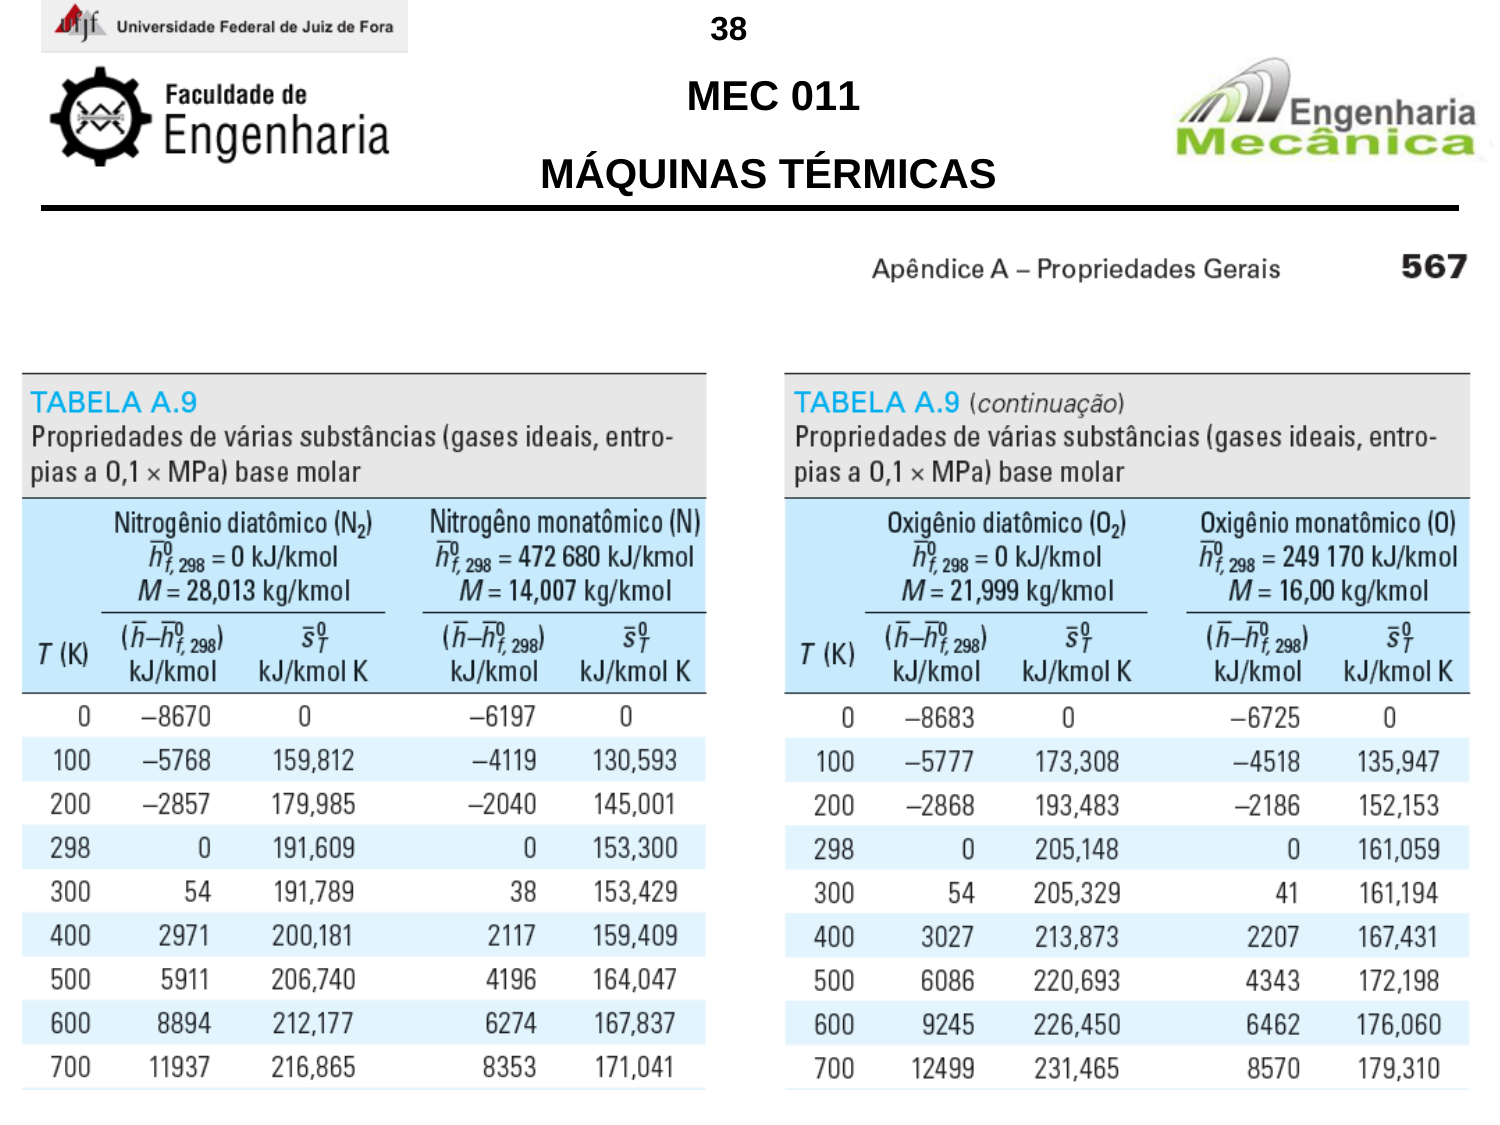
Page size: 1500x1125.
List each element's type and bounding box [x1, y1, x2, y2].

picture [1151, 54, 1500, 167]
picture [0, 243, 1500, 1090]
picture [41, 0, 408, 174]
